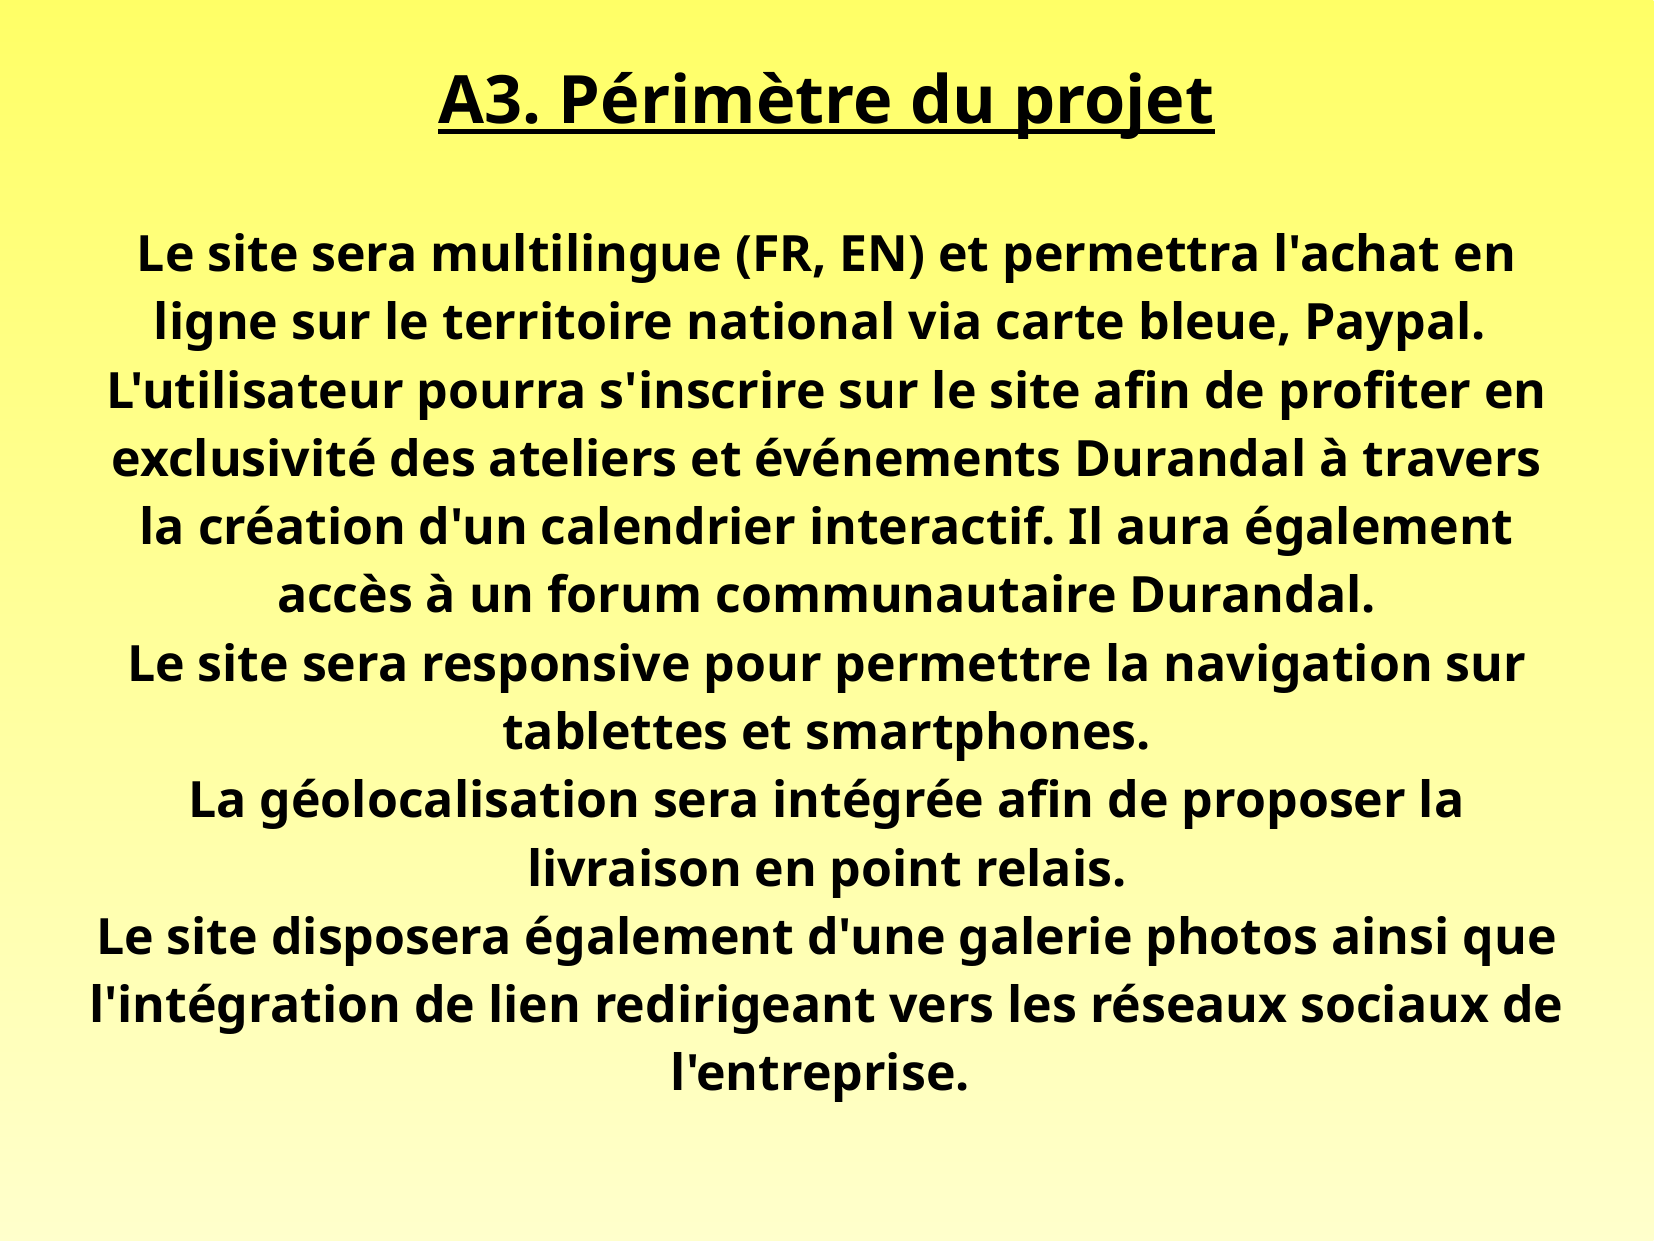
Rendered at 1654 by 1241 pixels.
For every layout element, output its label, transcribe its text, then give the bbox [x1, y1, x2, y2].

subtitle A3. Périmètre du projet Le site sera multilingue (FR, EN) et permettra l'achat en ligne sur le territoire national via carte bleue, Paypal. L'utilisateur pourra s'inscrire sur le site afin de profiter en exclusivité des ateliers et événements Durandal à travers la création d'un calendrier interactif. Il aura également accès à un forum communautaire Durandal. Le site sera responsive pour permettre la navigation sur tablettes et smartphones. La géolocalisation sera intégrée afin de proposer la livraison en point relais. Le site disposera également d'une galerie photos ainsi que l'intégration de lien redirigeant vers les réseaux sociaux de l'entreprise. [82, 49, 1571, 1109]
